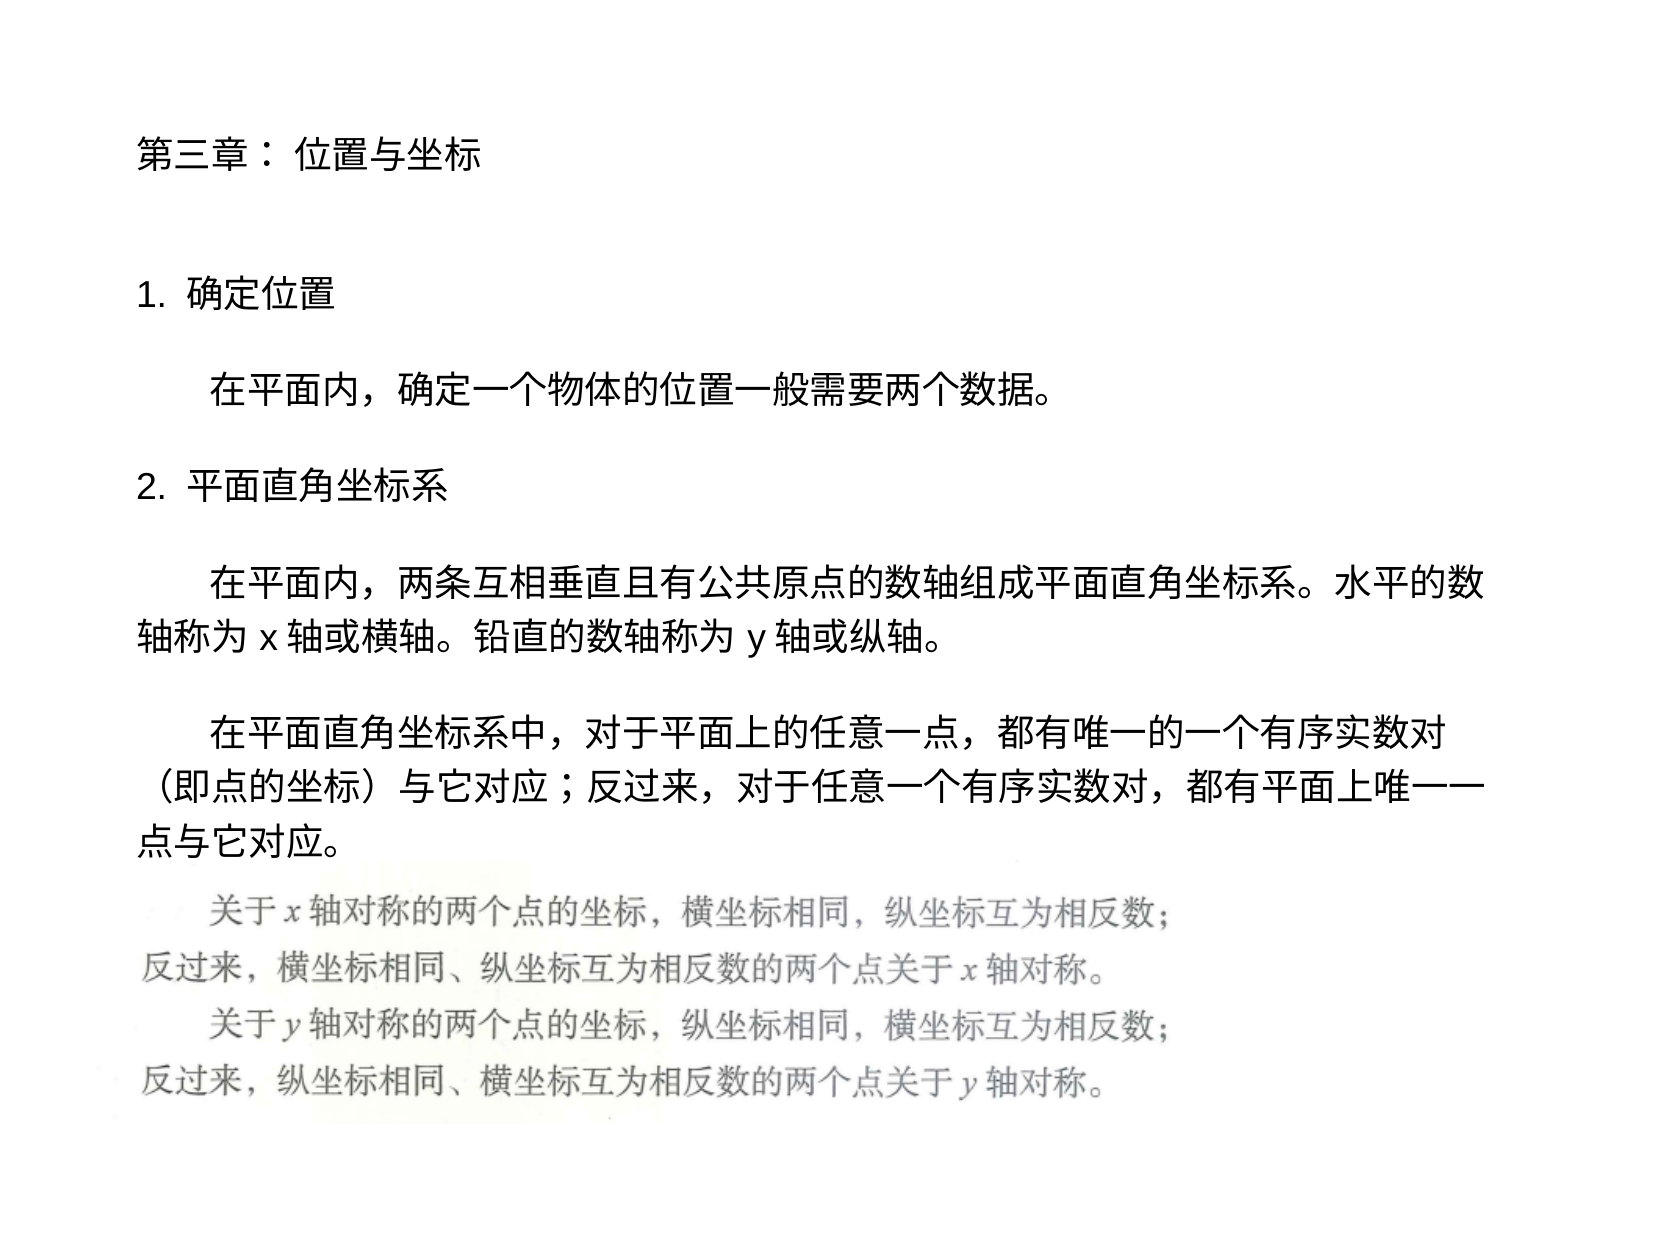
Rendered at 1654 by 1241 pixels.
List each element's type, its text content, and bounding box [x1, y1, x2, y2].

text_box 第三章： 位置与坐标 1. 确定位置 在平面内，确定一个物体的位置一般需要两个数据。 2. 平面直角坐标系 在平面内，两条互相垂直且有公共原点的数轴组成平面直角坐标系。水平的数轴称为x轴或横轴。铅直的数轴称为y轴或纵轴。 在平面直角坐标系中，对于平面上的任意一点，都有唯一的一个有序实数对（即点的坐标）与它对应；反过来，对于任意一个有序实数对，都有平面上唯一一点与它对应。 3. 轴对称与坐标变化 [121, 118, 1506, 1016]
picture [96, 860, 1216, 1124]
